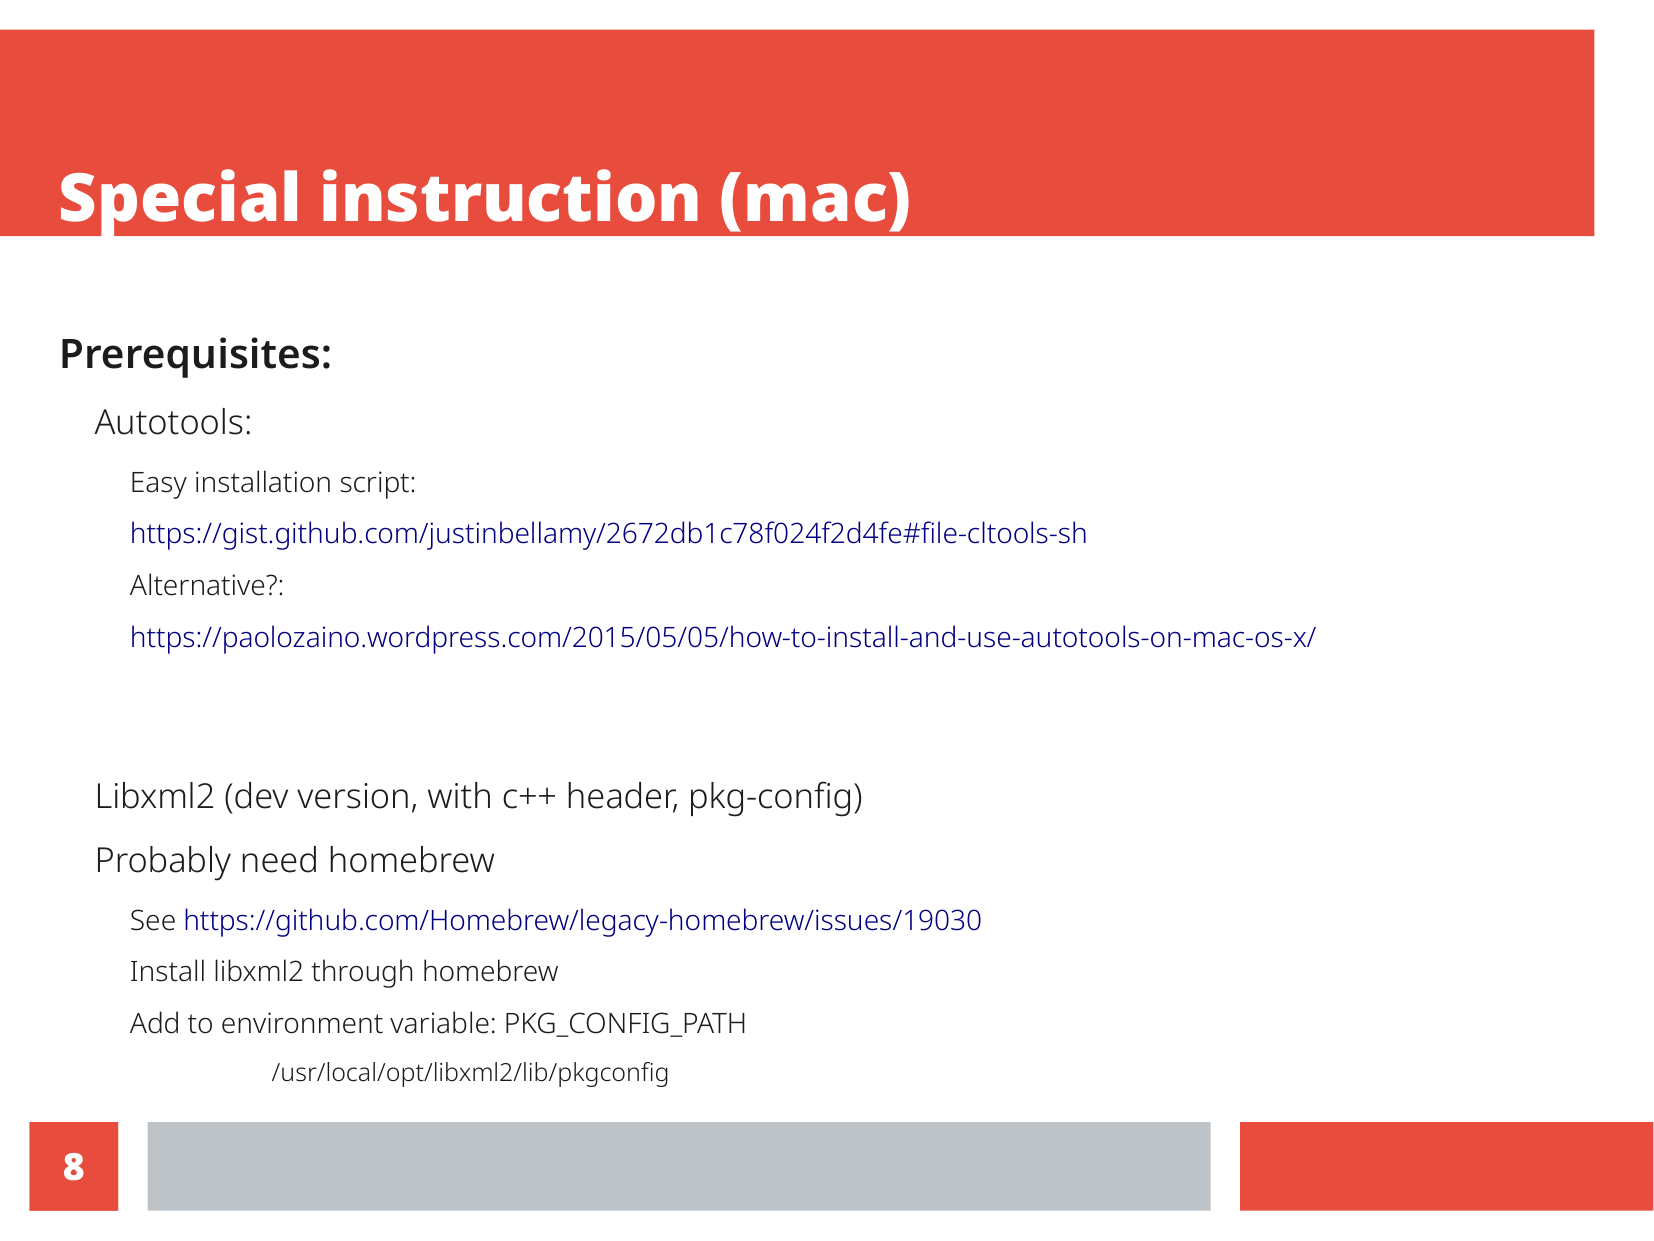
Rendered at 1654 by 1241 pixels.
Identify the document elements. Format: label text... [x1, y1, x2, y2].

title Special instruction (mac) [59, 59, 1595, 207]
list Prerequisites: Autotools: Easy installation script: https://gist.github.com/justinbellamy/2672db1c78f024f2d4fe#file-cltools-sh Alternative?: https://paolozaino.wordpress.com/2015/05/05/how-to-install-and-use-autotools-on-mac-os-x/ Libxml2 (dev version, with c++ header, pkg-config) Probably need homebrew See https://github.com/Homebrew/legacy-homebrew/issues/19030 Install libxml2 through homebrew Add to environment variable: PKG_CONFIG_PATH /usr/local/opt/libxml2/lib/pkgconfig [59, 324, 1565, 1093]
